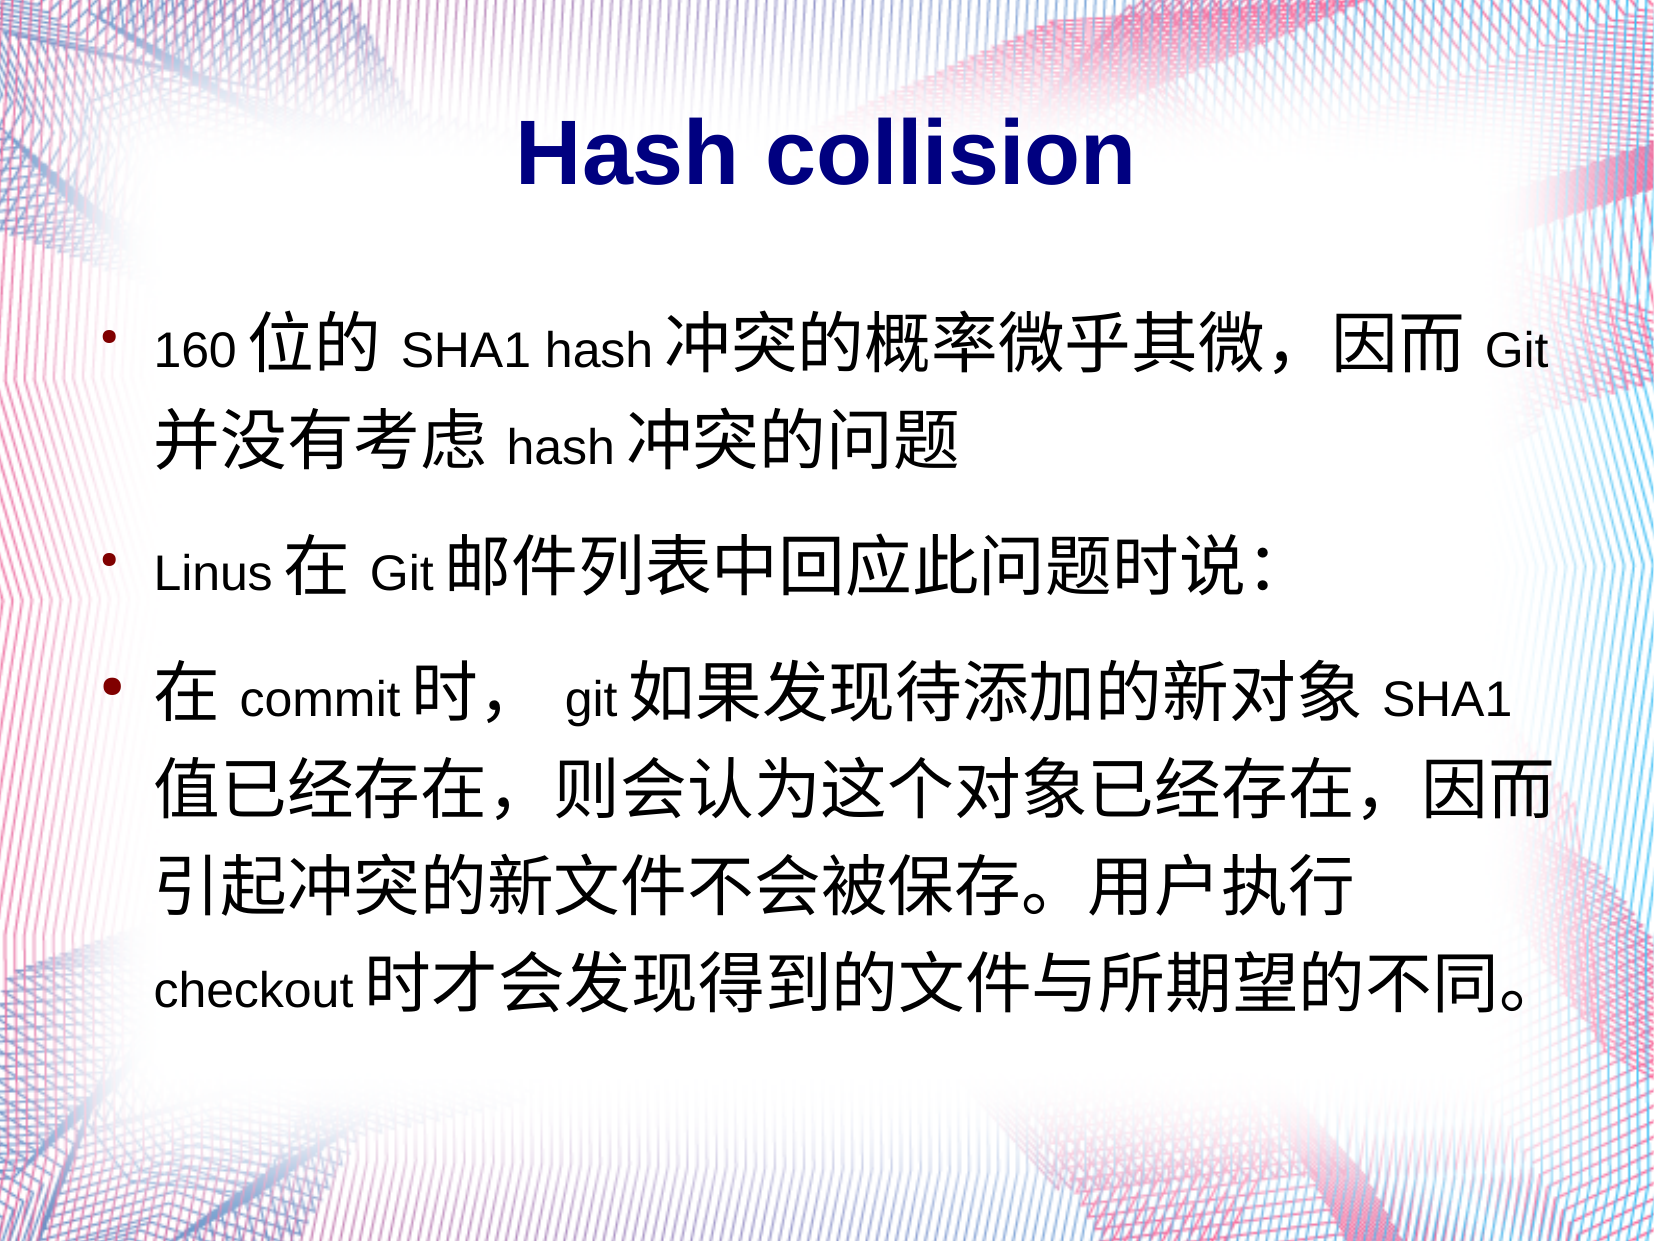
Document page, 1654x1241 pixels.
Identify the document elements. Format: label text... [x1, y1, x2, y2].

list 160位的SHA1 hash冲突的概率微乎其微，因而Git并没有考虑hash冲突的问题 Linus在Git邮件列表中回应此问题时说： 在commit时，git如果发现待添加的新对象SHA1值已经存在，则会认为这个对象已经存在，因而引起冲突的新文件不会被保存。用户执行checkout时才会发现得到的文件与所期望的不同。 [82, 290, 1571, 1010]
title Hash collision [82, 49, 1571, 257]
picture [0, 0, 1654, 1241]
